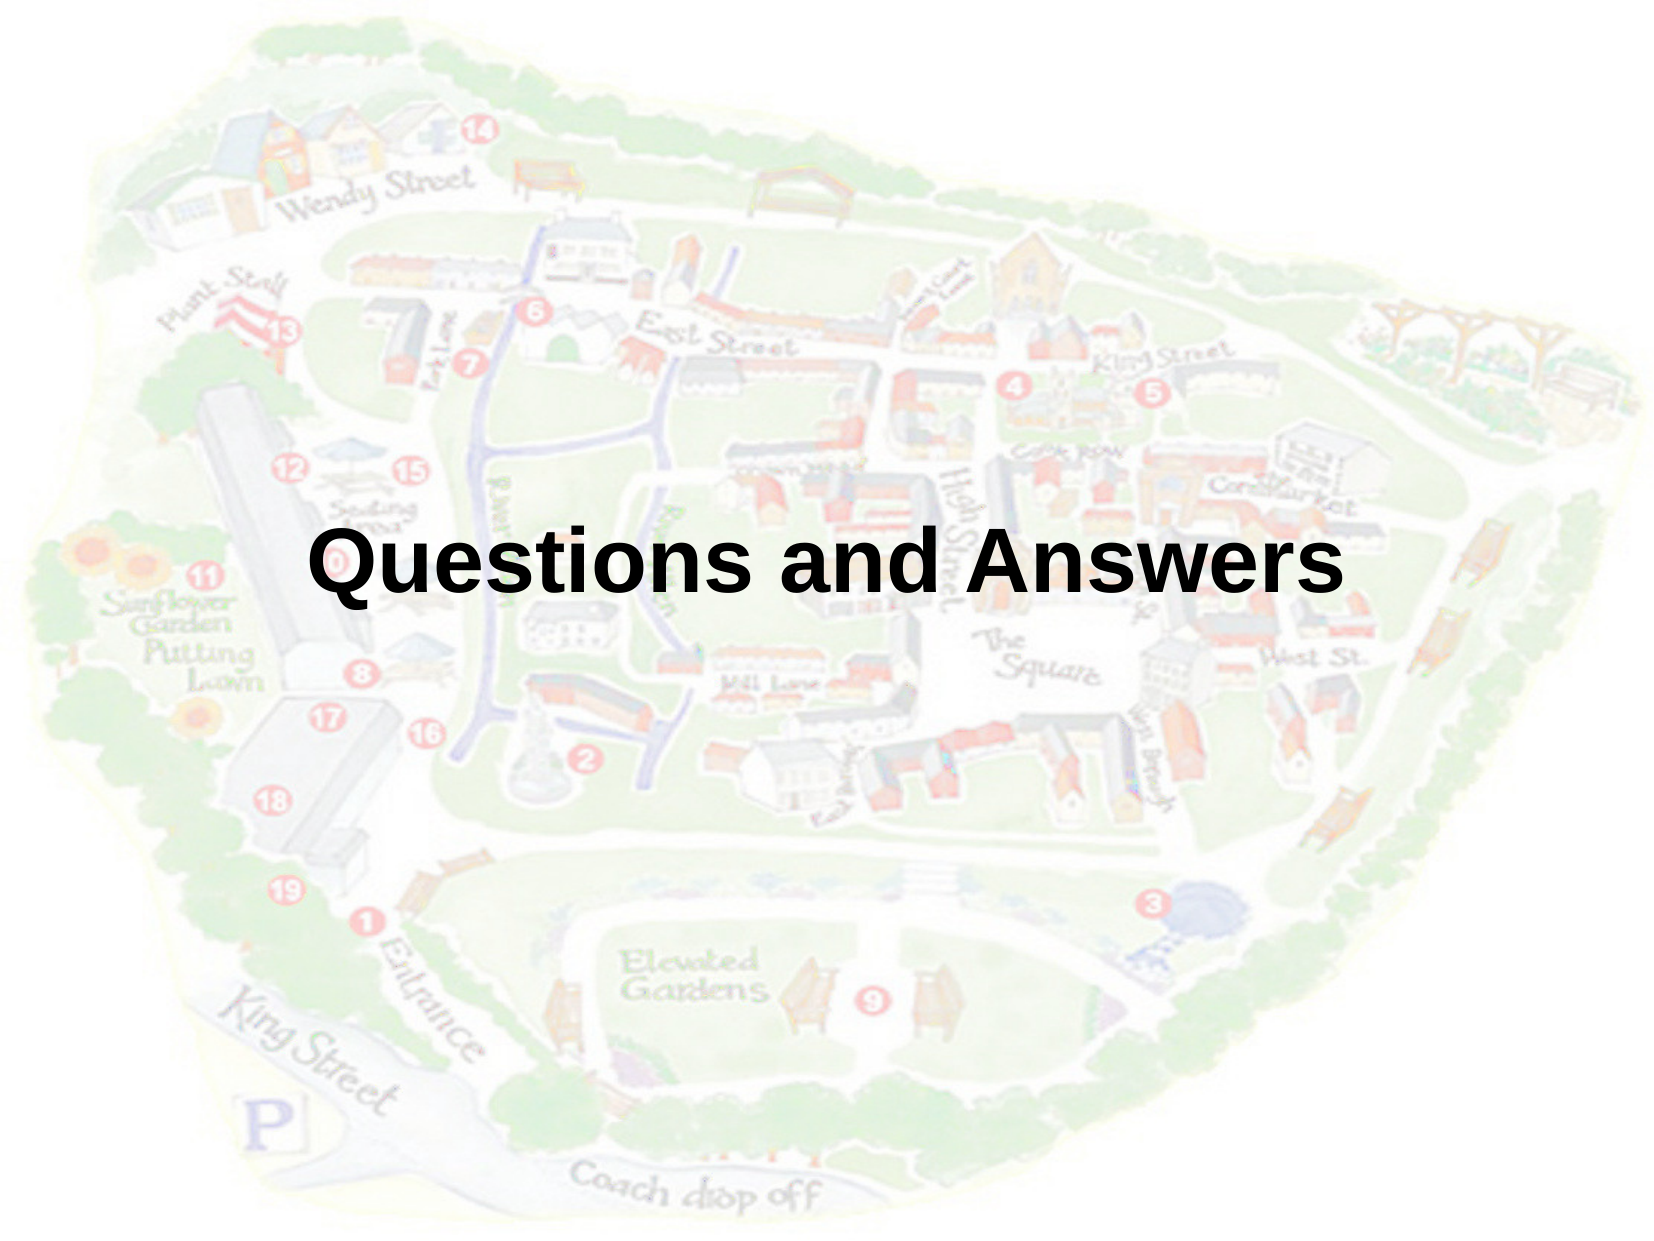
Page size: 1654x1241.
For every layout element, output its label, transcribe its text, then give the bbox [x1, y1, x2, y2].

picture [0, 0, 1654, 1241]
title Questions and Answers [82, 413, 1571, 709]
